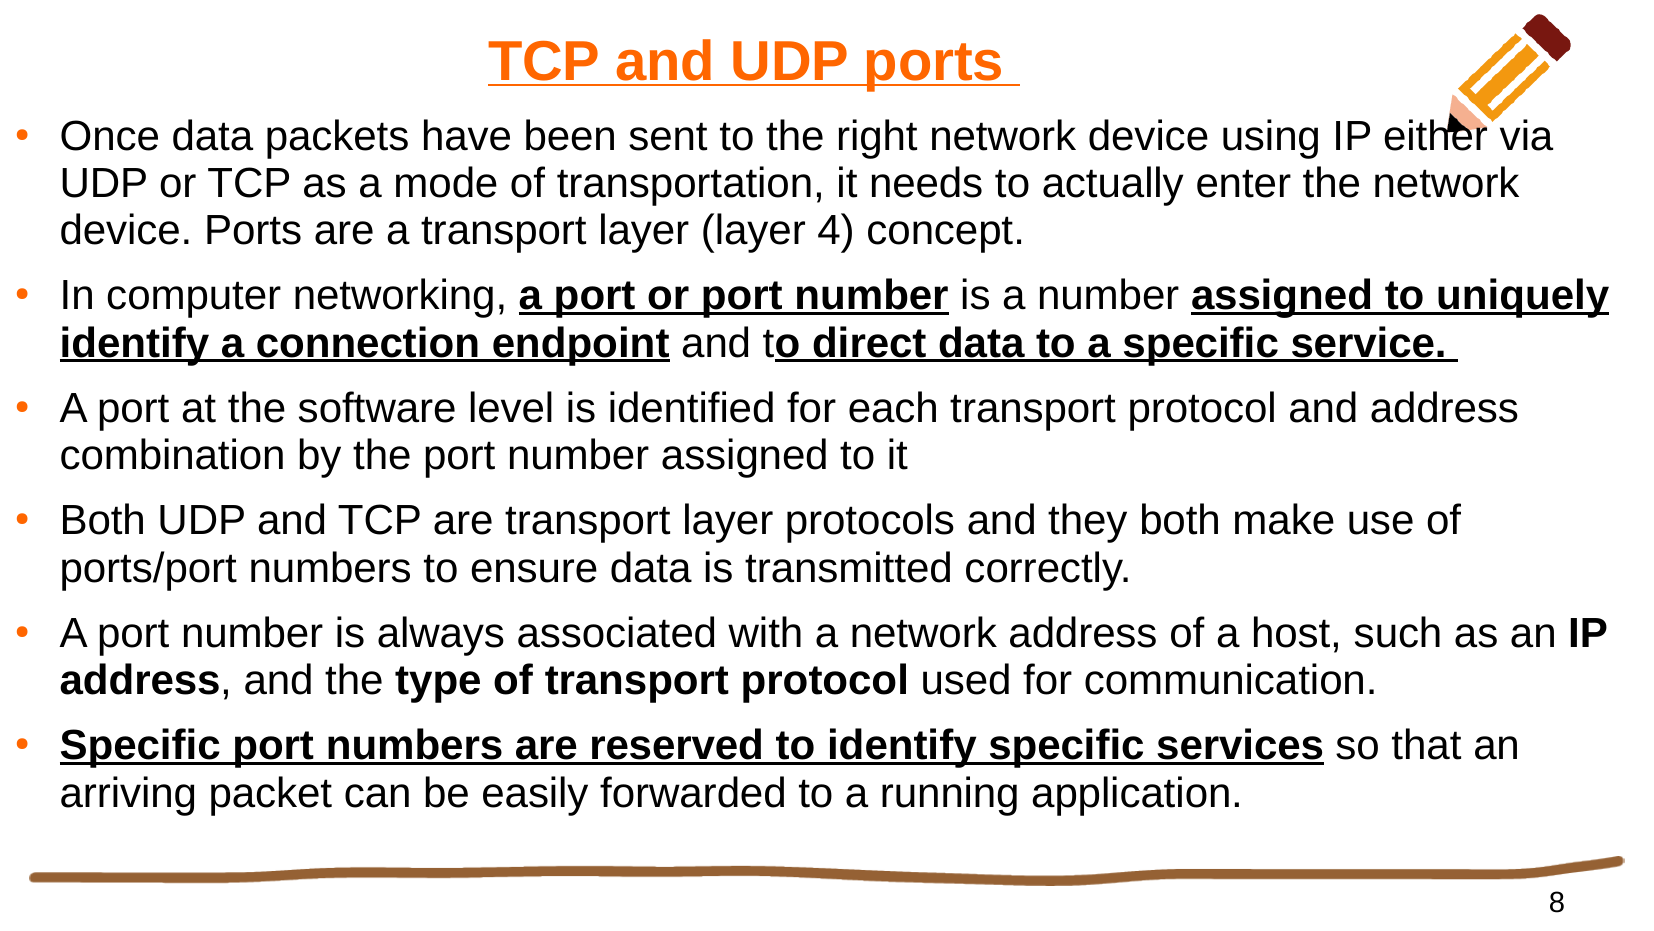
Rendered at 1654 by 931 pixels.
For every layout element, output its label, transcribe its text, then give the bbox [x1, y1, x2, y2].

list Once data packets have been sent to the right network device using IP either via UDP or TCP as a mode of transportation, it needs to actually enter the network device. Ports are a transport layer (layer 4) concept. In computer networking, a port or port number is a number assigned to uniquely identify a connection endpoint and to direct data to a specific service. A port at the software level is identified for each transport protocol and address combination by the port number assigned to it Both UDP and TCP are transport layer protocols and they both make use of ports/port numbers to ensure data is transmitted correctly. A port number is always associated with a network address of a host, such as an IP address, and the type of transport protocol used for communication. Specific port numbers are reserved to identify specific services so that an arriving packet can be easily forwarded to a running application. [0, 112, 1613, 857]
picture [1446, 14, 1571, 112]
picture [29, 856, 1625, 886]
title TCP and UDP ports [75, 9, 1434, 112]
